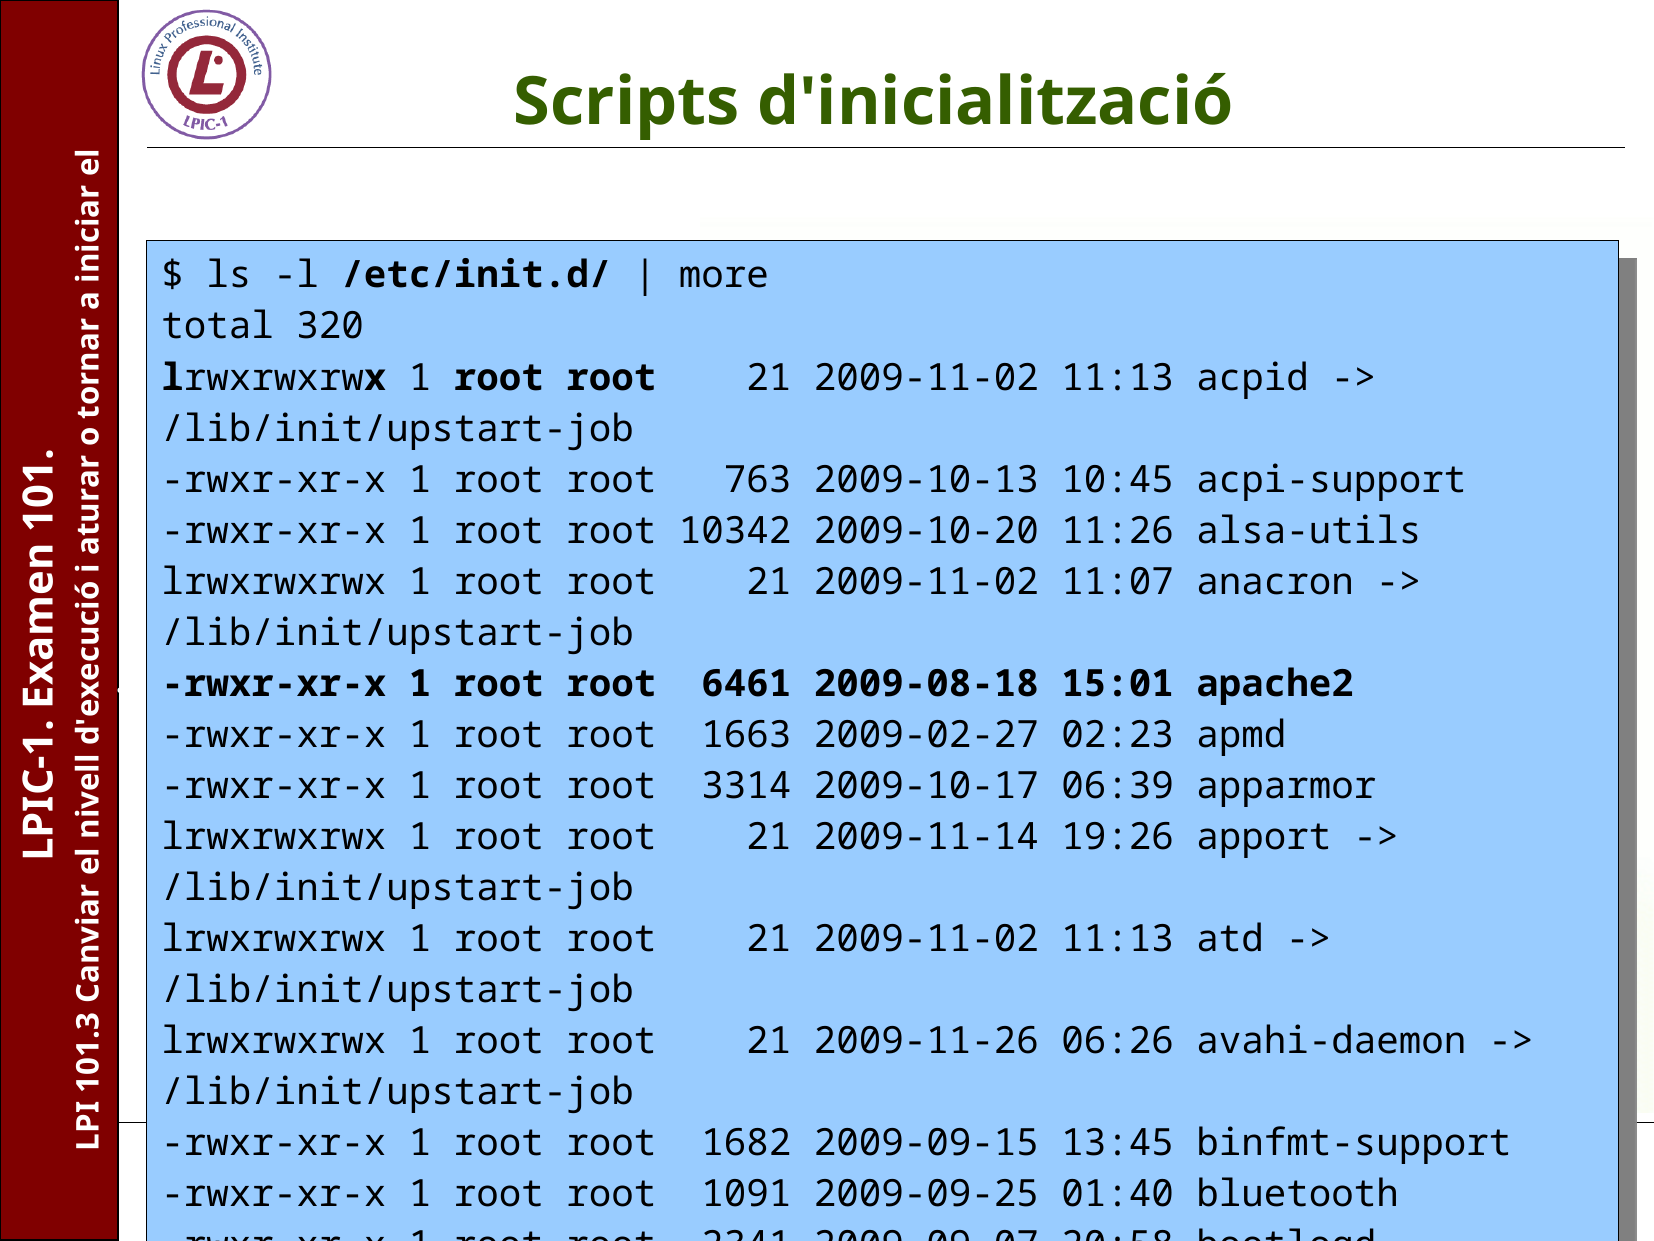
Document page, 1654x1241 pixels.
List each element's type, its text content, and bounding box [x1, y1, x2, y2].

title Scripts d'inicialització [129, 55, 1619, 142]
text_box $ ls -l /etc/init.d/ | more total 320 lrwxrwxrwx 1 root root 21 2009-11-02 11:13 acpid -> /lib/init/upstart-job -rwxr-xr-x 1 root root 763 2009-10-13 10:45 acpi-support -rwxr-xr-x 1 root root 10342 2009-10-20 11:26 alsa-utils lrwxrwxrwx 1 root root 21 2009-11-02 11:07 anacron -> /lib/init/upstart-job -rwxr-xr-x 1 root root 6461 2009-08-18 15:01 apache2 -rwxr-xr-x 1 root root 1663 2009-02-27 02:23 apmd -rwxr-xr-x 1 root root 3314 2009-10-17 06:39 apparmor lrwxrwxrwx 1 root root 21 2009-11-14 19:26 apport -> /lib/init/upstart-job lrwxrwxrwx 1 root root 21 2009-11-02 11:13 atd -> /lib/init/upstart-job lrwxrwxrwx 1 root root 21 2009-11-26 06:26 avahi-daemon -> /lib/init/upstart-job -rwxr-xr-x 1 root root 1682 2009-09-15 13:45 binfmt-support -rwxr-xr-x 1 root root 1091 2009-09-25 01:40 bluetooth -rwxr-xr-x 1 root root 2341 2009-09-07 20:58 bootlogd [146, 240, 1619, 1006]
picture [135, 5, 277, 55]
picture [700, 217, 1654, 1113]
